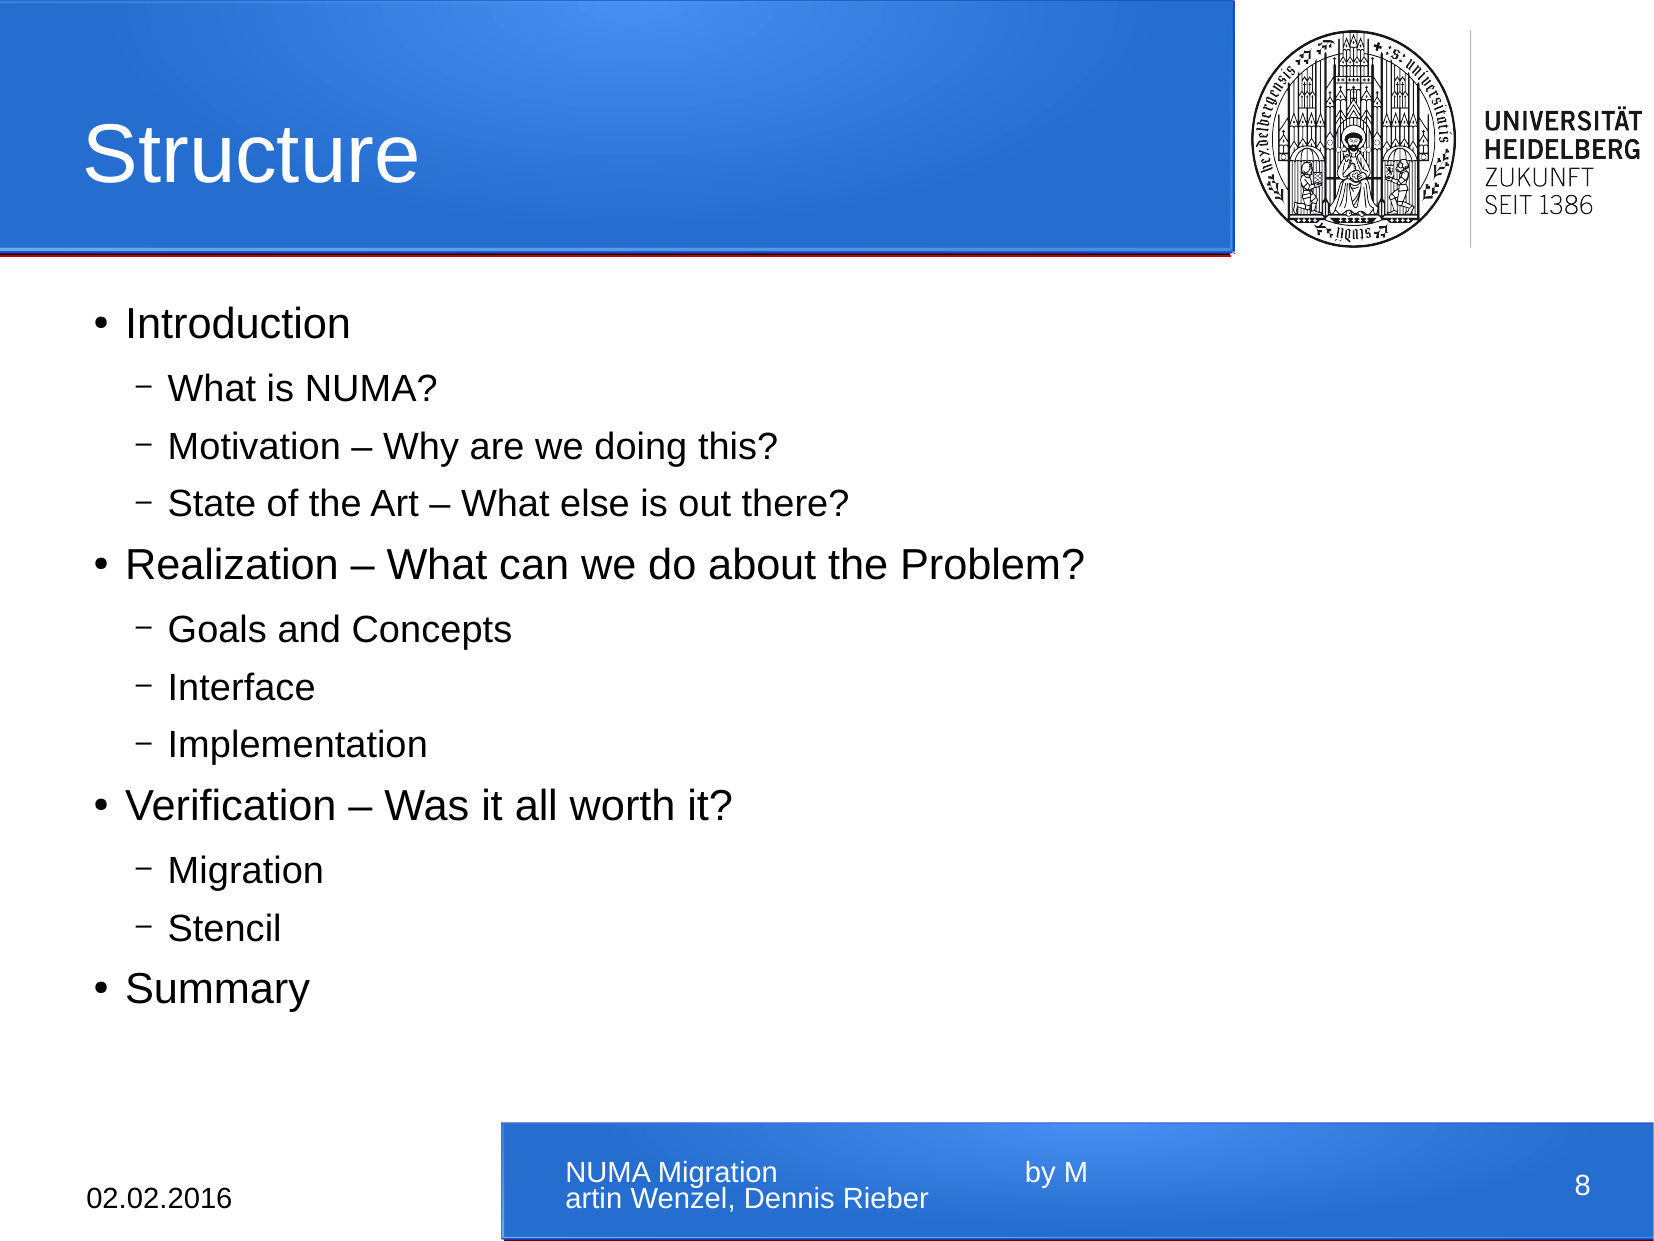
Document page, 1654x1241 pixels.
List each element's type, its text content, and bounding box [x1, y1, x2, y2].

title Structure [82, 94, 1264, 213]
picture [0, 0, 1238, 262]
picture [496, 1121, 1654, 1241]
picture [1251, 30, 1642, 248]
list Introduction What is NUMA? Motivation – Why are we doing this? State of the Art – What else is out there? Realization – What can we do about the Problem? Goals and Concepts Interface Implementation Verification – Was it all worth it? Migration Stencil Summary [82, 299, 1571, 1019]
